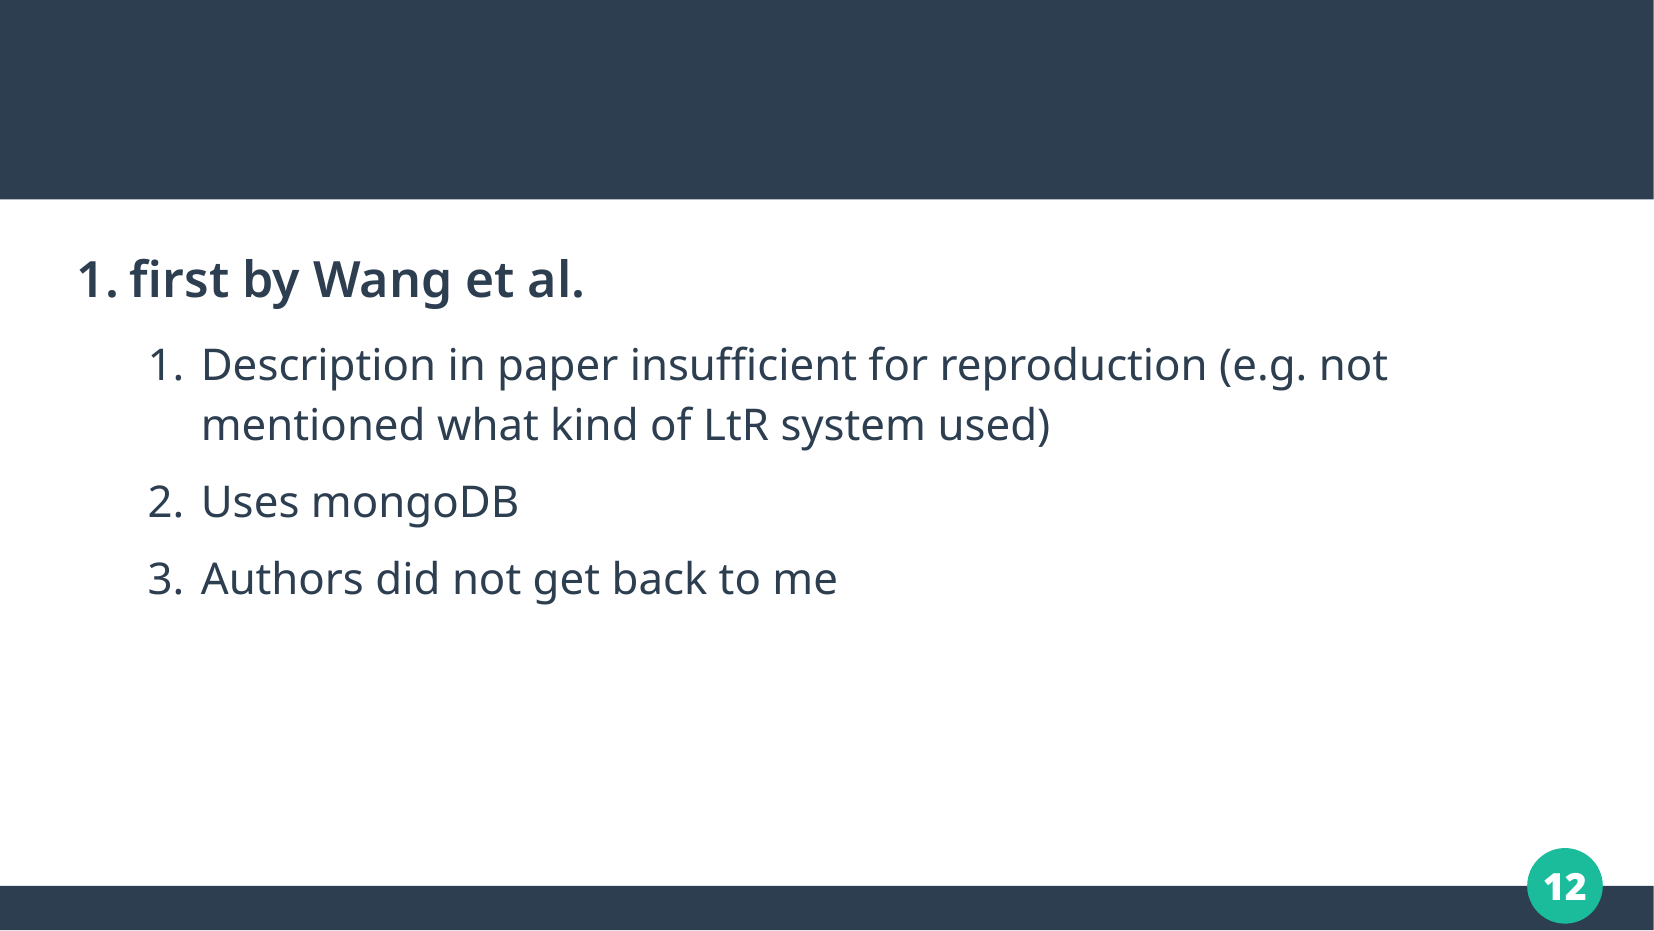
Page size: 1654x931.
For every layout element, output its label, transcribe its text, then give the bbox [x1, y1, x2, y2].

list first by Wang et al. Description in paper insufficient for reproduction (e.g. not mentioned what kind of LtR system used) Uses mongoDB Authors did not get back to me [59, 243, 1595, 864]
